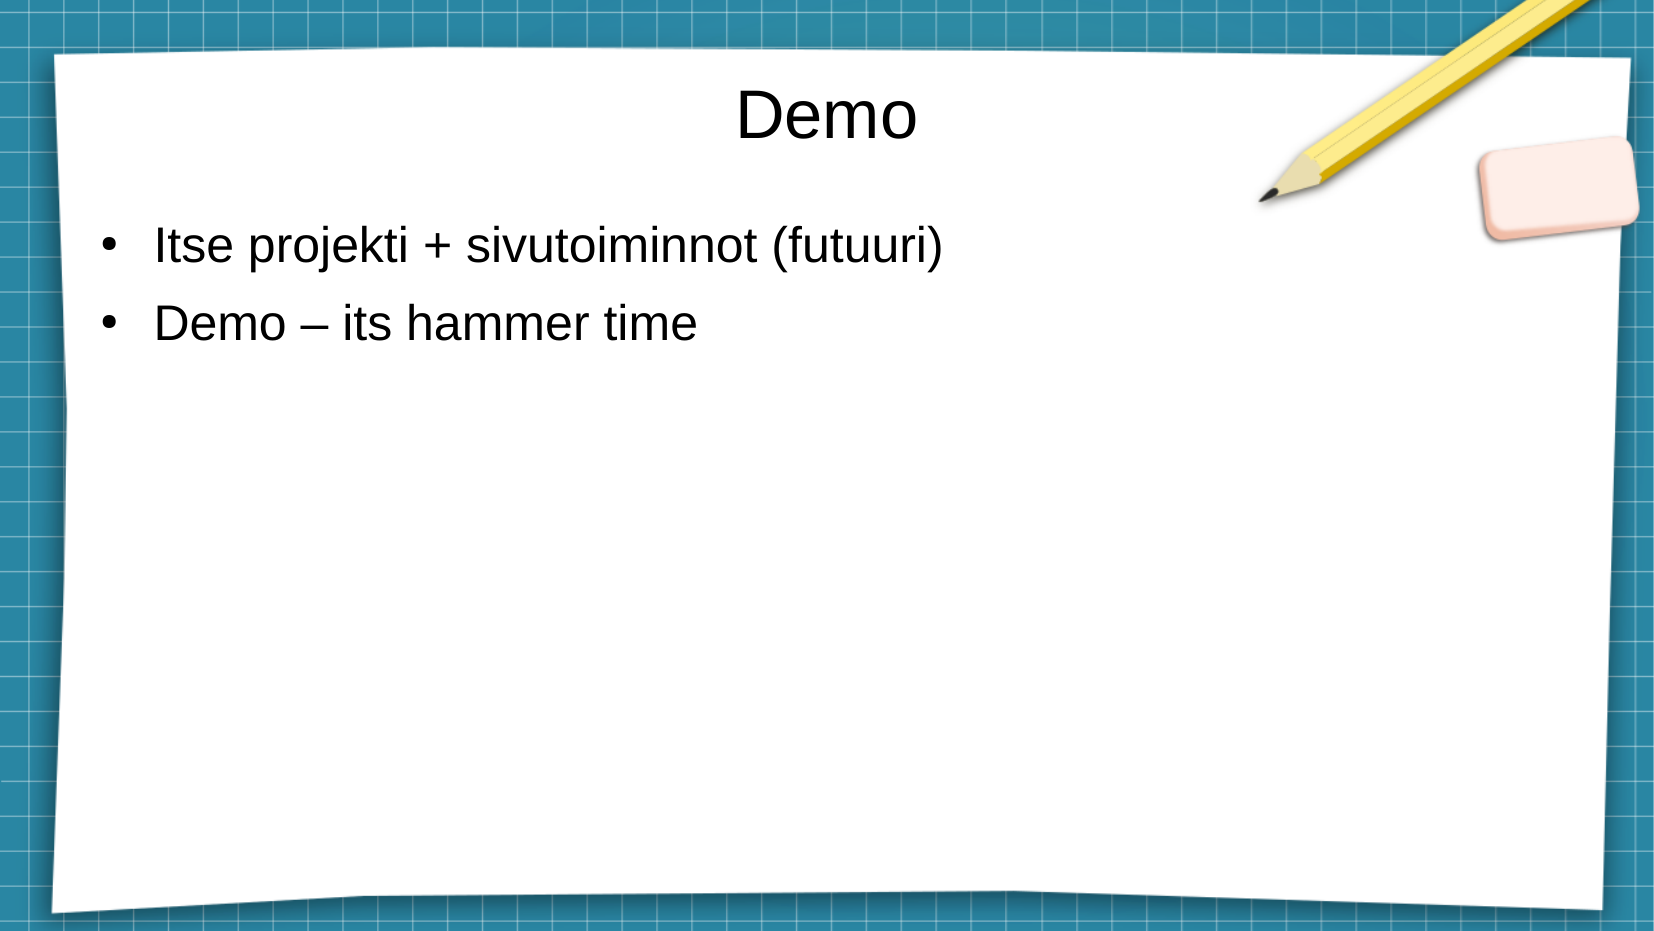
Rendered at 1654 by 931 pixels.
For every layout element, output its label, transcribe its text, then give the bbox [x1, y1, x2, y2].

list Itse projekti + sivutoiminnot (futuuri) Demo – its hammer time [82, 217, 1571, 758]
picture [0, 0, 1654, 931]
title Demo [82, 37, 1571, 193]
